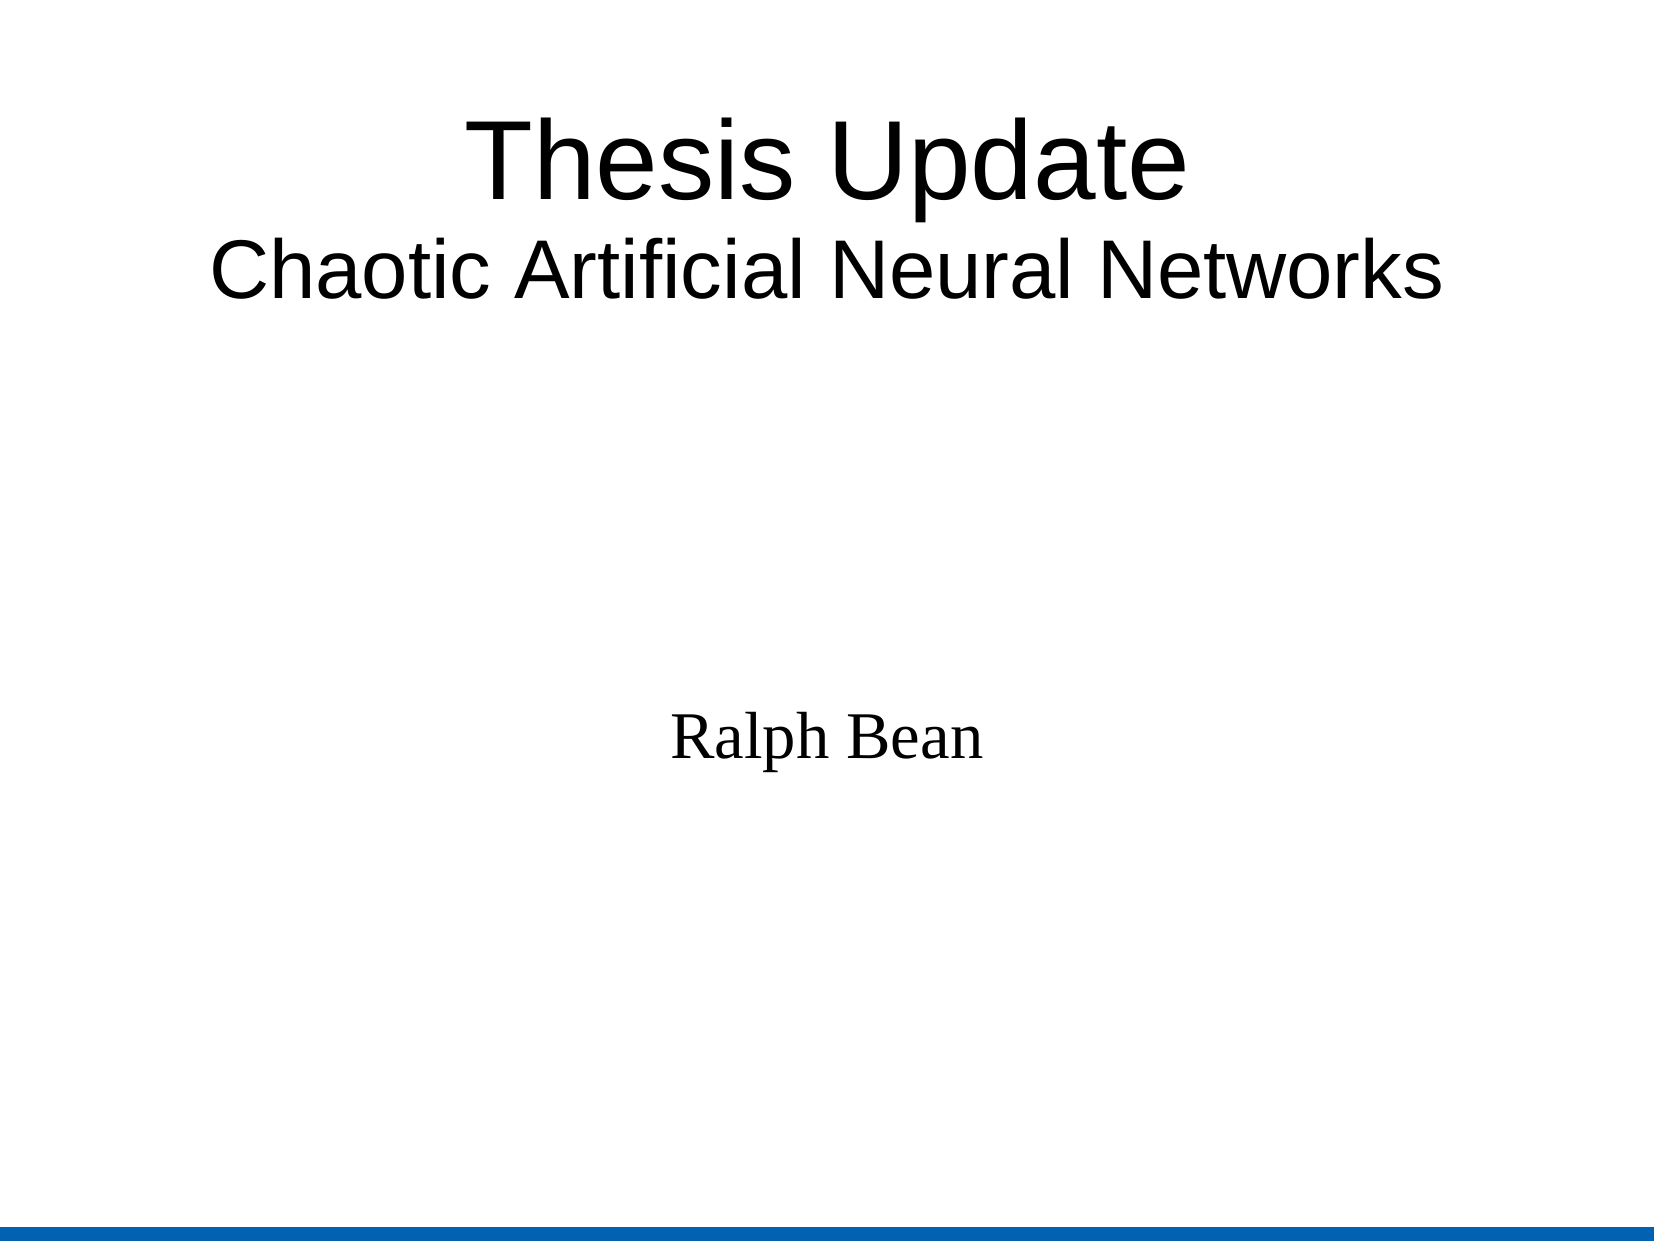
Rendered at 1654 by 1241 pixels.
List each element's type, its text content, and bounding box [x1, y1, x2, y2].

subtitle Ralph Bean [121, 344, 1533, 1127]
title Thesis Update Chaotic Artificial Neural Networks [121, 85, 1533, 328]
